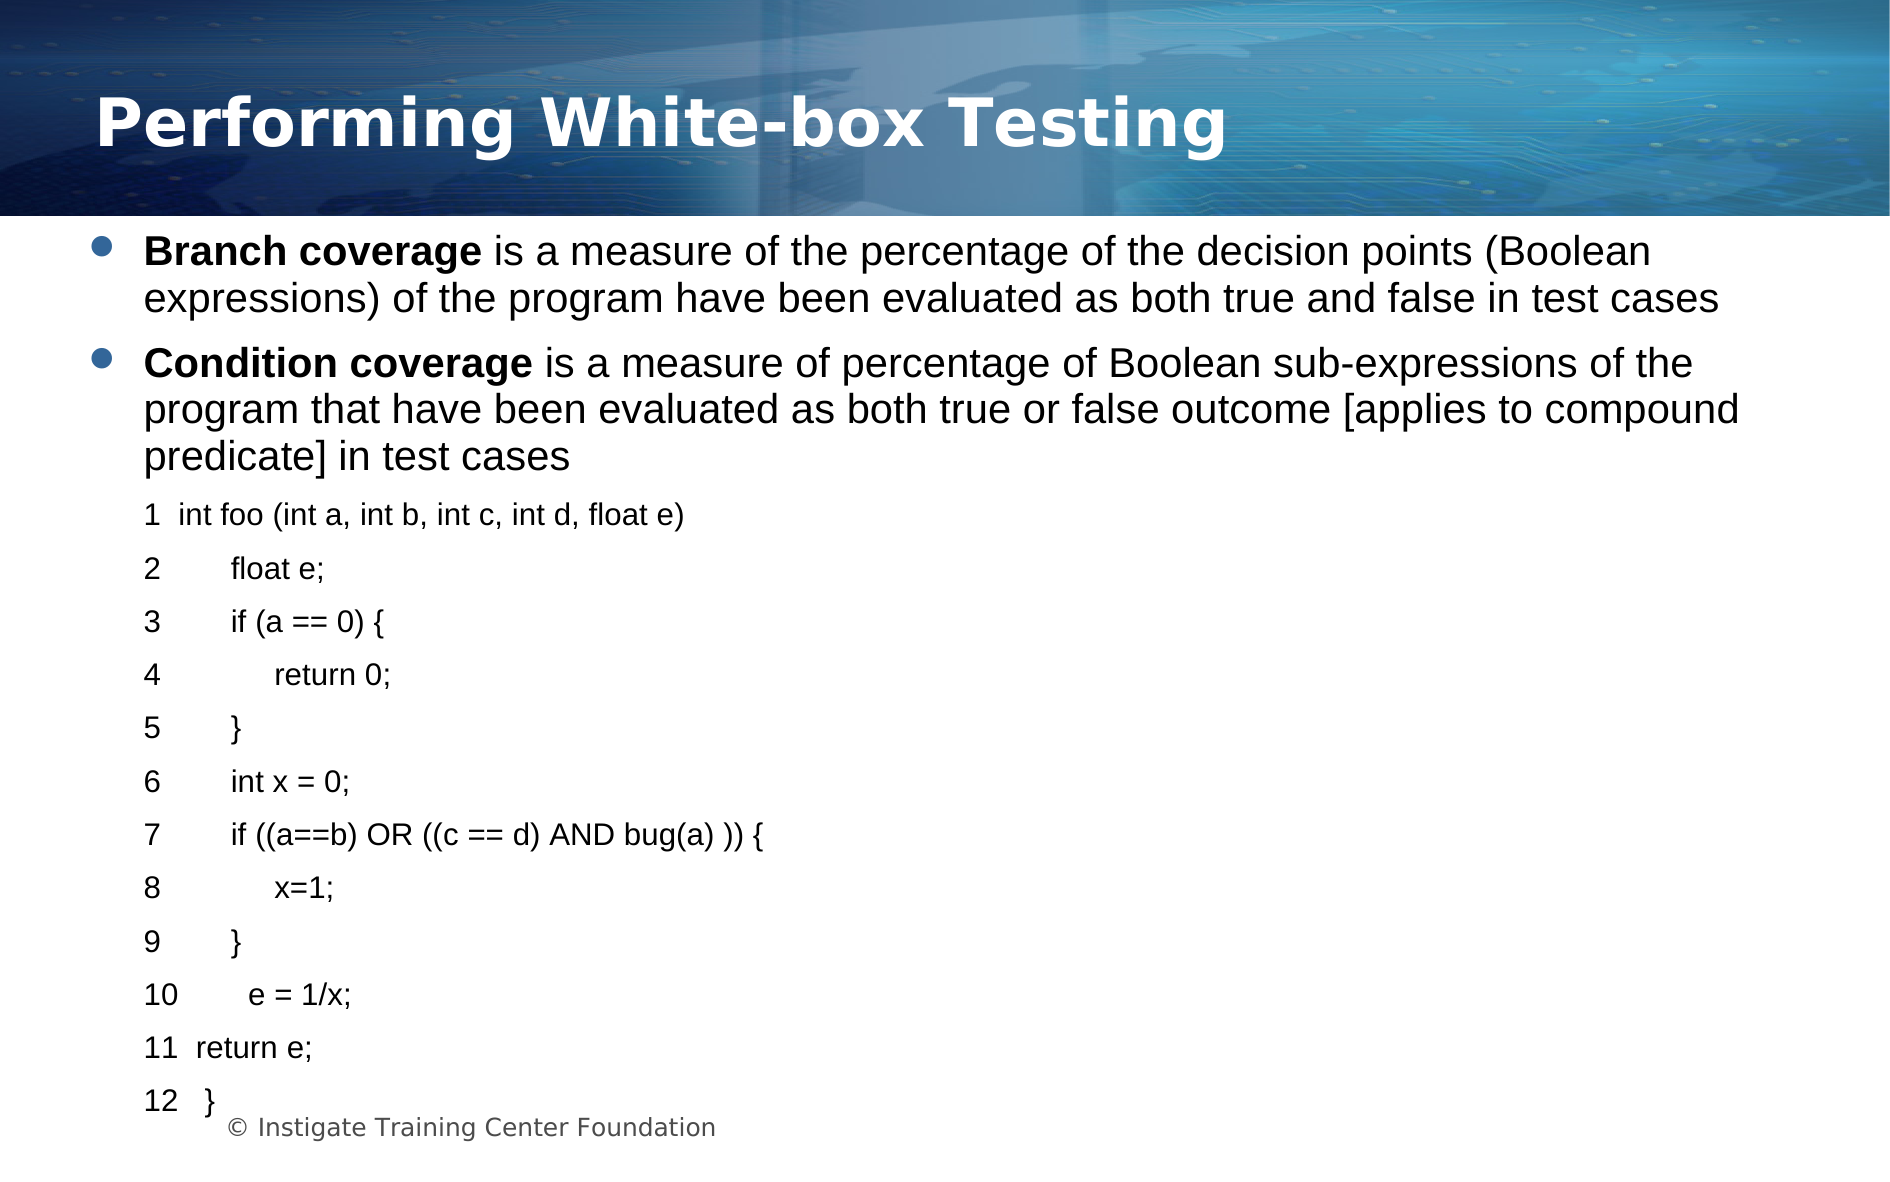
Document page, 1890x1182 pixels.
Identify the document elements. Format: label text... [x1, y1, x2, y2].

picture [0, 0, 1890, 216]
list Branch coverage is a measure of the percentage of the decision points (Boolean expressions) of the program have been evaluated as both true and false in test cases Condition coverage is a measure of percentage of Boolean sub-expressions of the program that have been evaluated as both true or false outcome [applies to compound predicate] in test cases 1 int foo (int a, int b, int c, int d, float e) 2 float e; 3 if (a == 0) { 4 return 0; 5 } 6 int x = 0; 7 if ((a==b) OR ((c == d) AND bug(a) )) { 8 x=1; 9 } 10 e = 1/x; 11 return e; 12 } [88, 228, 1788, 1182]
title Performing White-box Testing [94, 47, 1793, 217]
